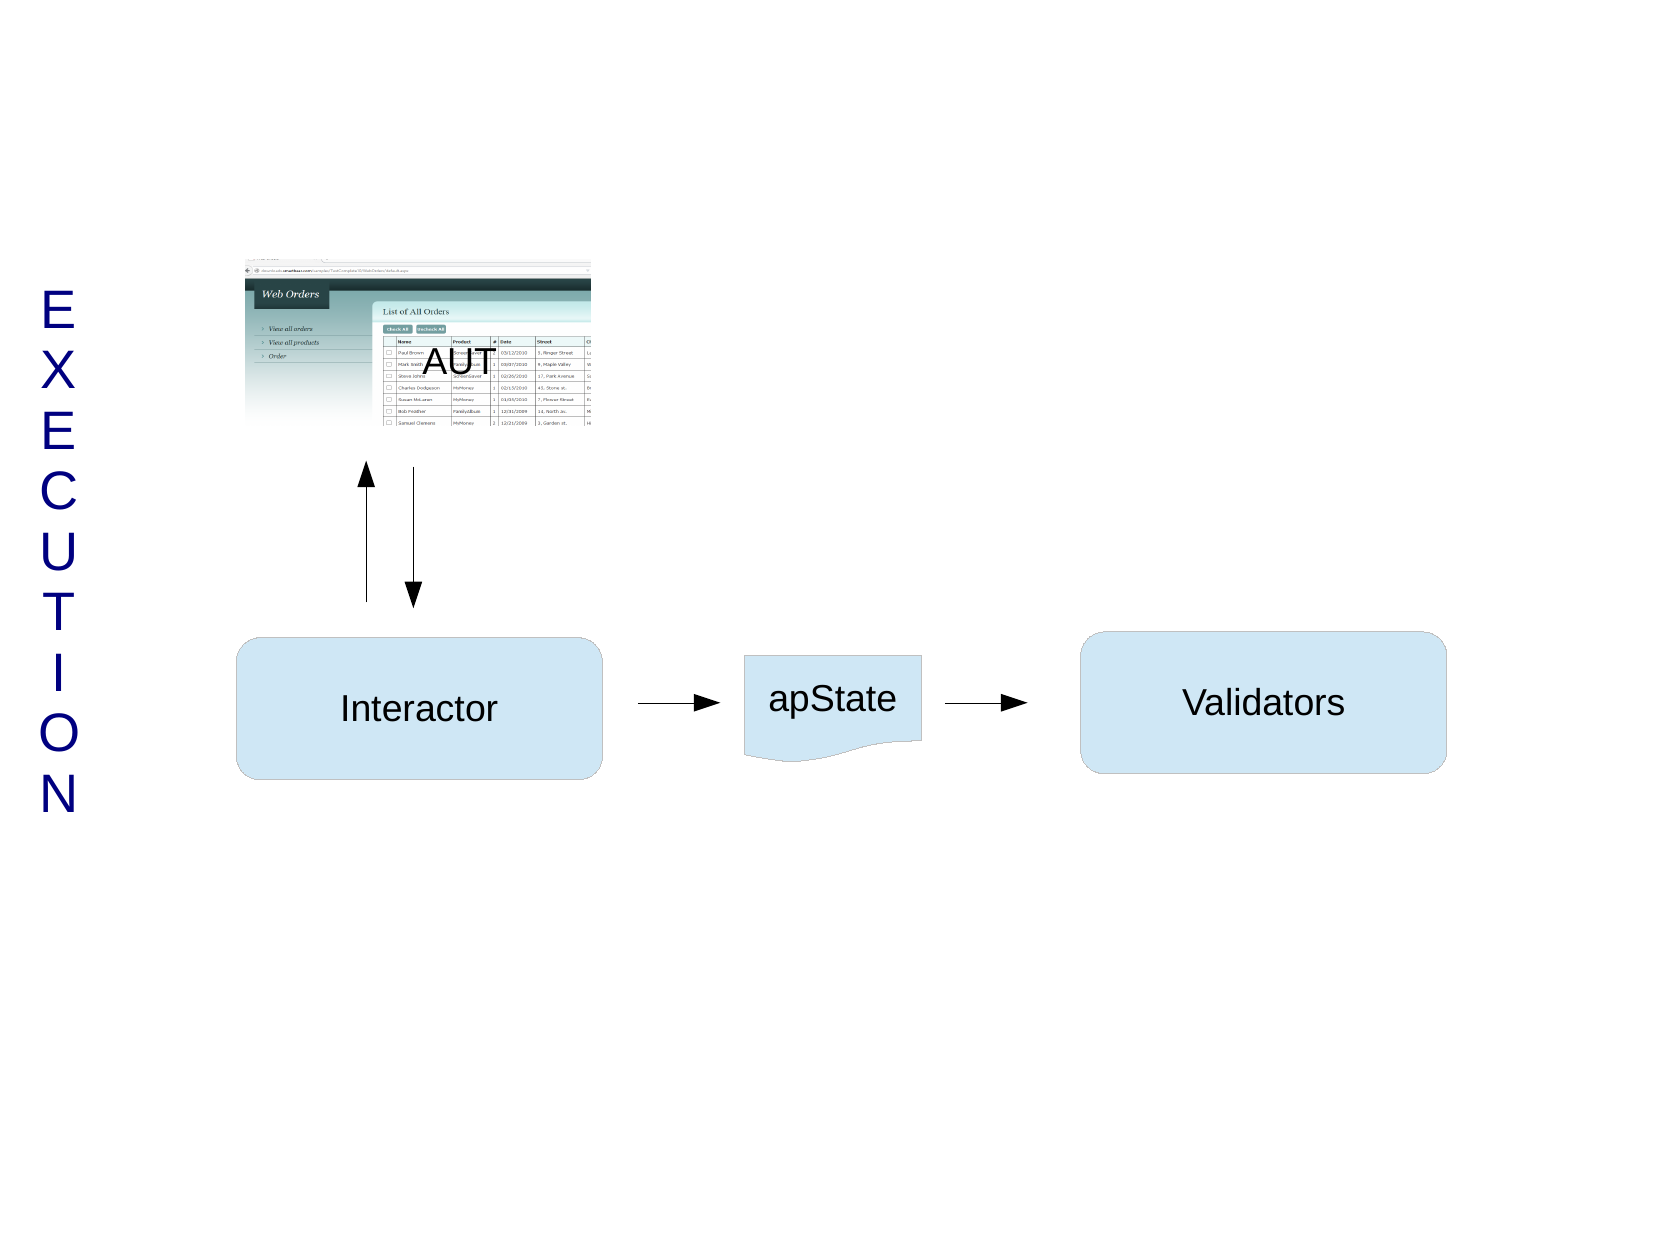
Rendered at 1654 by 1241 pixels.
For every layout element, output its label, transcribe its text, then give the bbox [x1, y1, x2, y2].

text_box AUT [407, 332, 514, 390]
text_box EXECUTION [23, 271, 95, 832]
picture [245, 259, 591, 426]
text_box Validators [1080, 631, 1447, 774]
text_box Interactor [236, 637, 603, 780]
text_box apState [744, 655, 922, 762]
